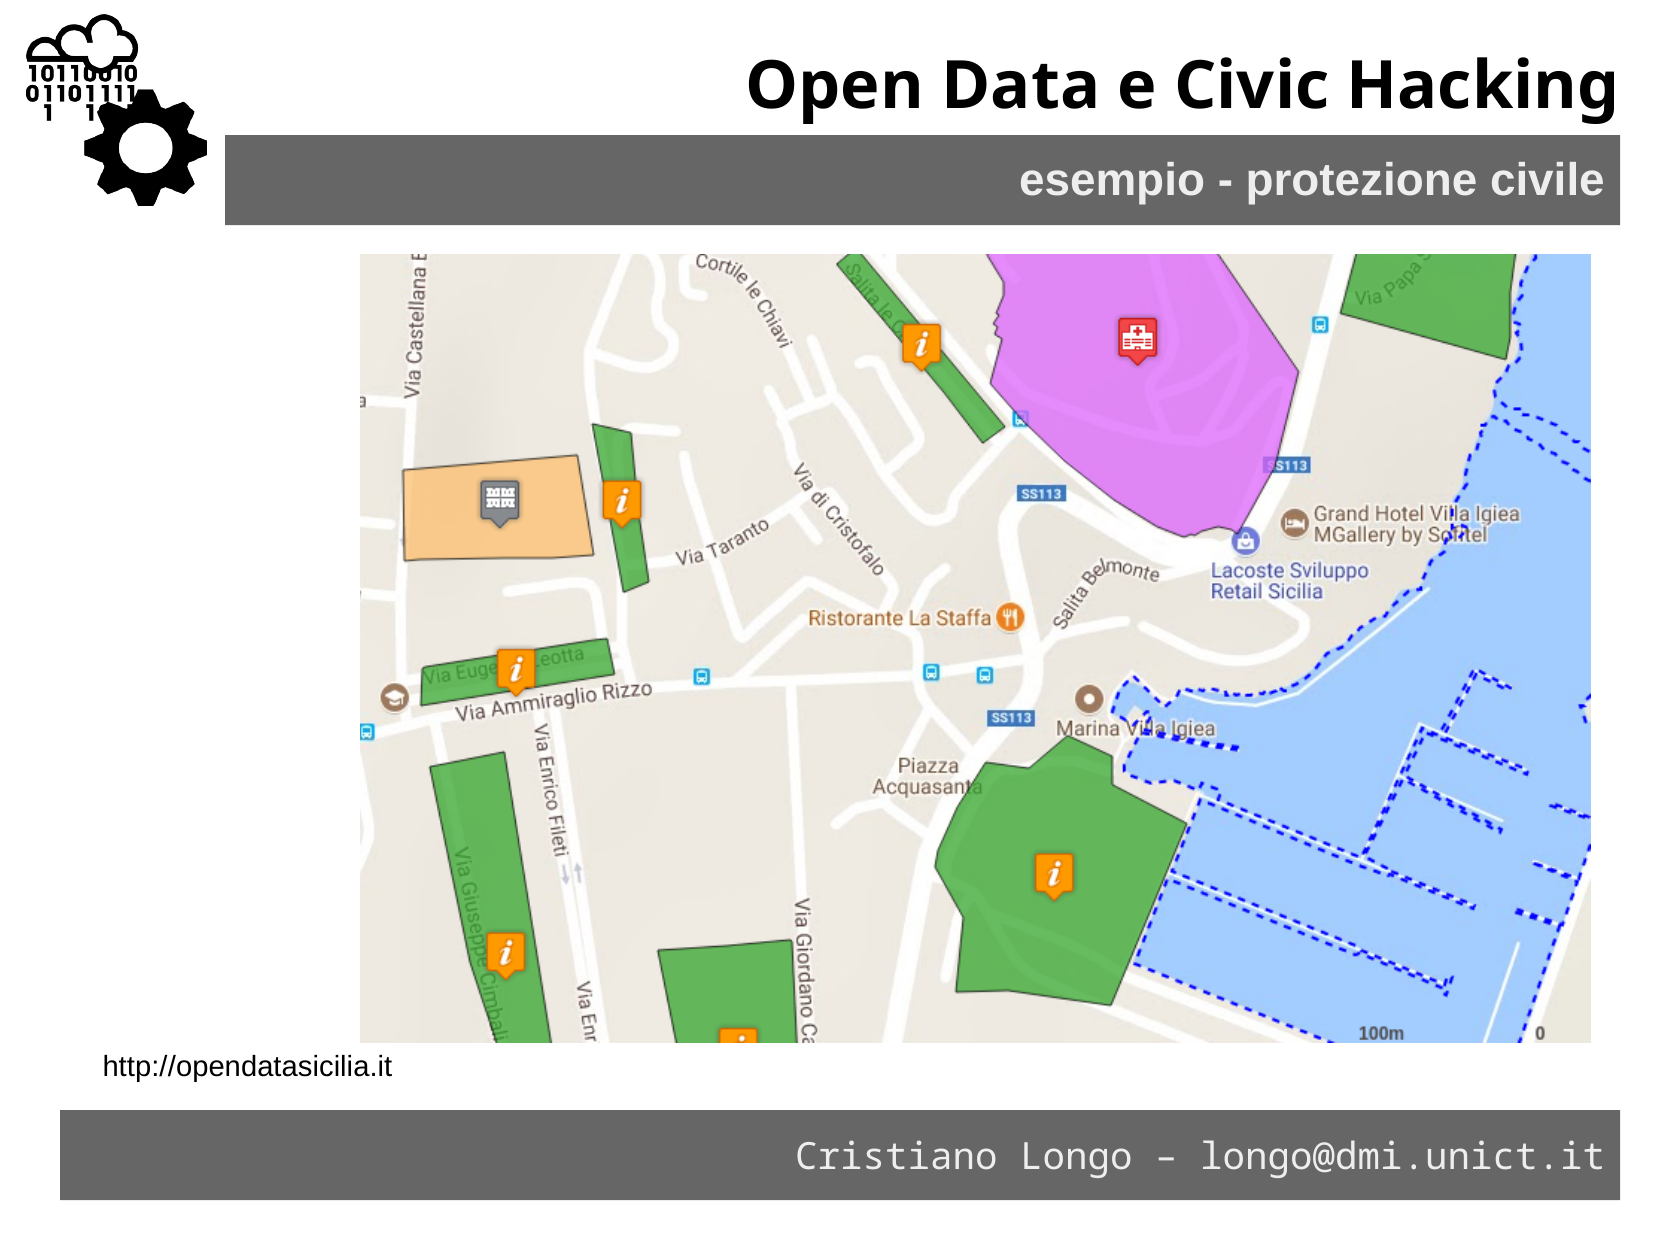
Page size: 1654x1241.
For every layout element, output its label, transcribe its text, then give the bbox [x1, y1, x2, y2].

text_box Cristiano Longo – longo@dmi.unict.it [60, 1110, 1621, 1201]
picture [26, 14, 207, 206]
text_box http://opendatasicilia.it [87, 1042, 1239, 1091]
picture [360, 254, 1591, 1043]
text_box esempio - protezione civile [225, 135, 1621, 226]
text_box Open Data e Civic Hacking [285, 30, 1636, 129]
